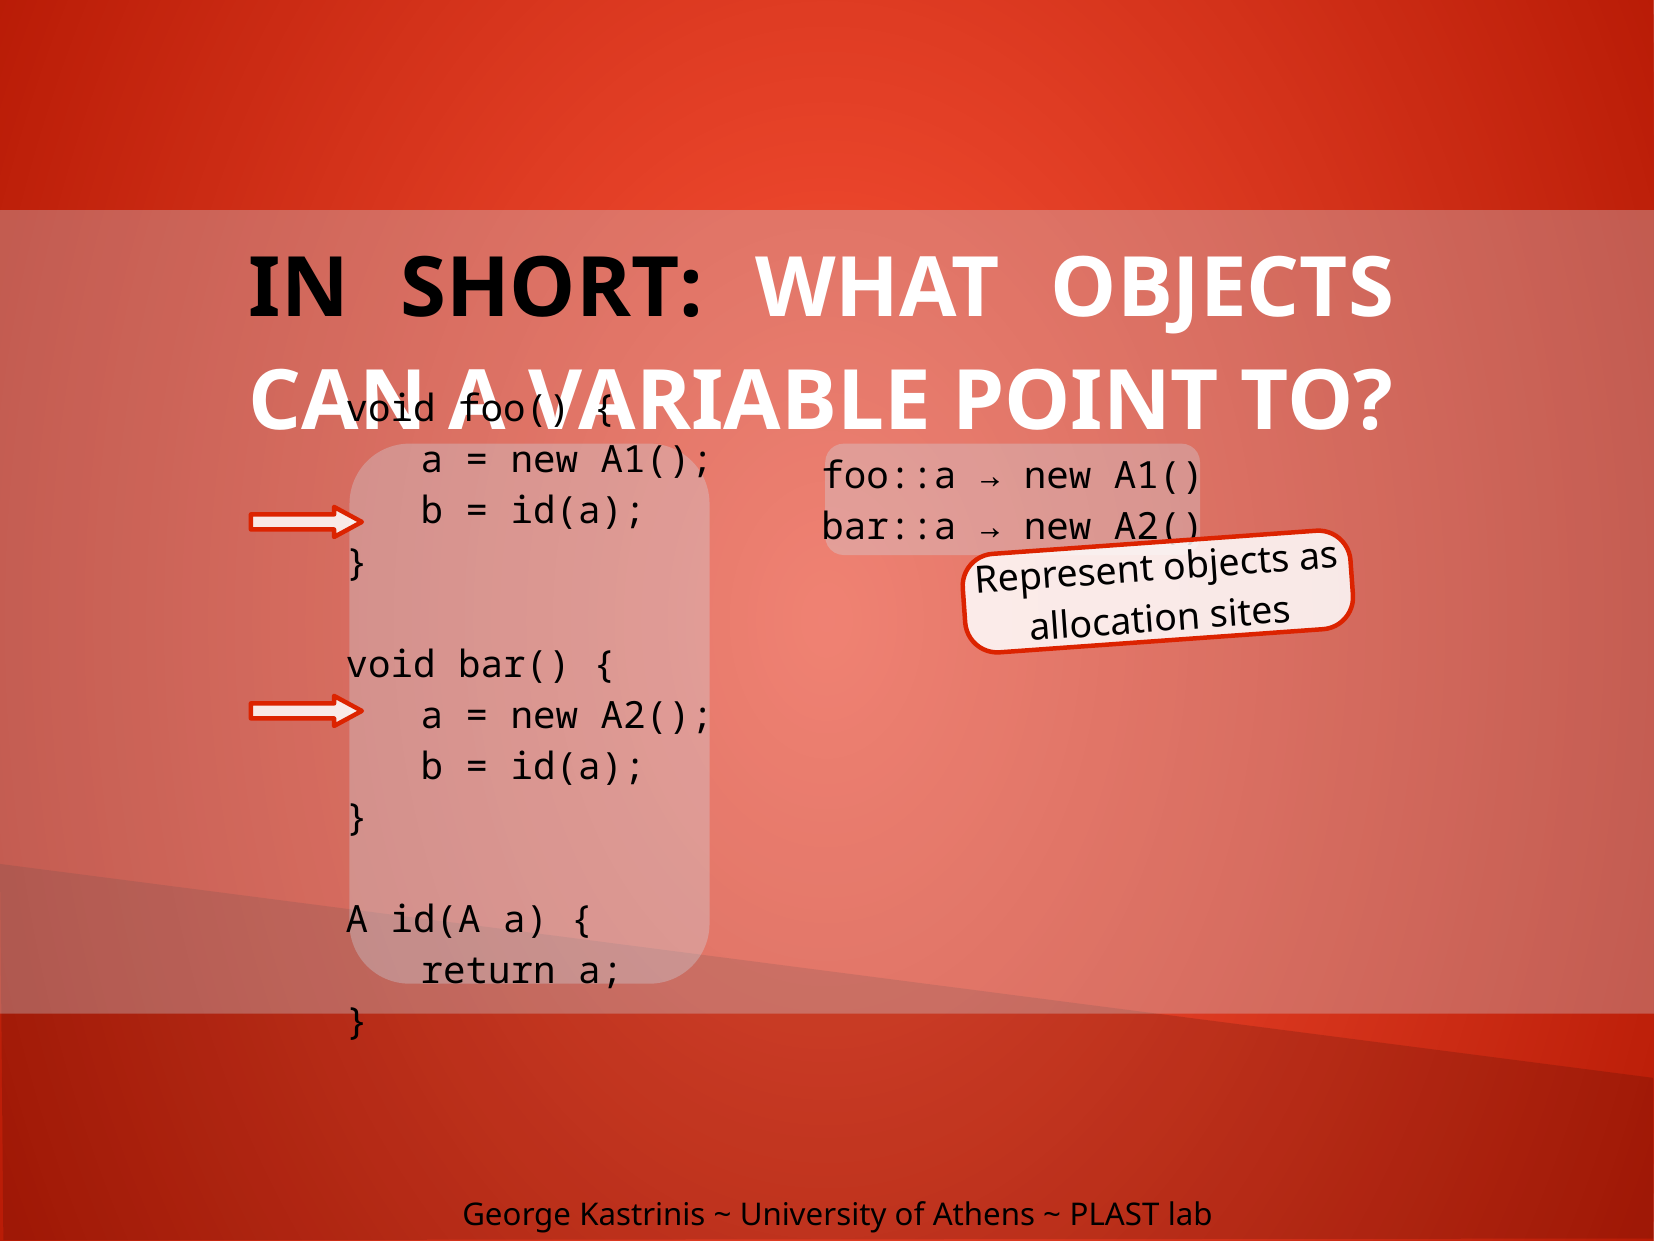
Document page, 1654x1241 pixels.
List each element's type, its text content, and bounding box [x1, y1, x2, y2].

text_box foo::a → new A1() bar::a → new A2() [825, 443, 1201, 556]
text_box void foo() { a = new A1(); b = id(a); } void bar() { a = new A2(); b = id(a); } A id(A a) { return a; } [349, 443, 710, 984]
text_box [0, 210, 1654, 1014]
text_box George Kastrinis ~ University of Athens ~ PLAST lab [447, 1185, 1207, 1236]
text_box IN SHORT: WHAT OBJECTS CAN A VARIABLE POINT TO? [234, 219, 1420, 421]
text_box Represent objects as allocation sites [962, 530, 1353, 653]
